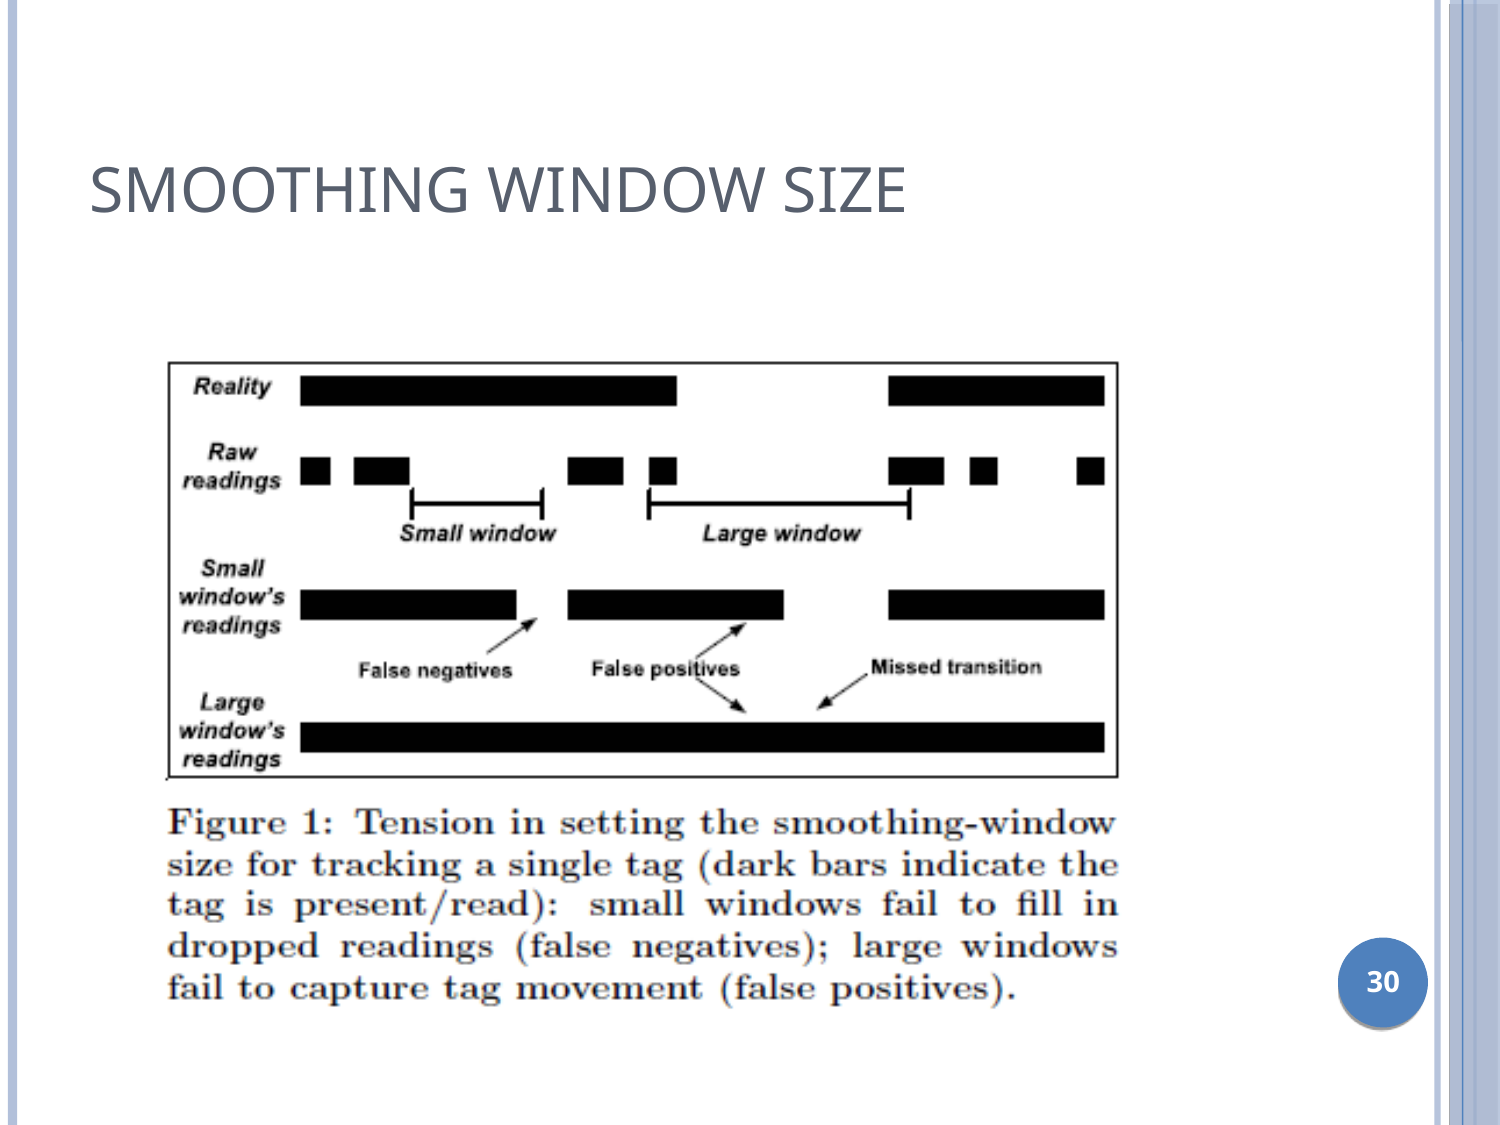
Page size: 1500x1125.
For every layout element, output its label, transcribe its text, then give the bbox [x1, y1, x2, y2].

picture [129, 302, 1247, 1023]
text_box <number> [1333, 940, 1434, 1027]
text_box Smoothing Window Size [74, 45, 1300, 233]
